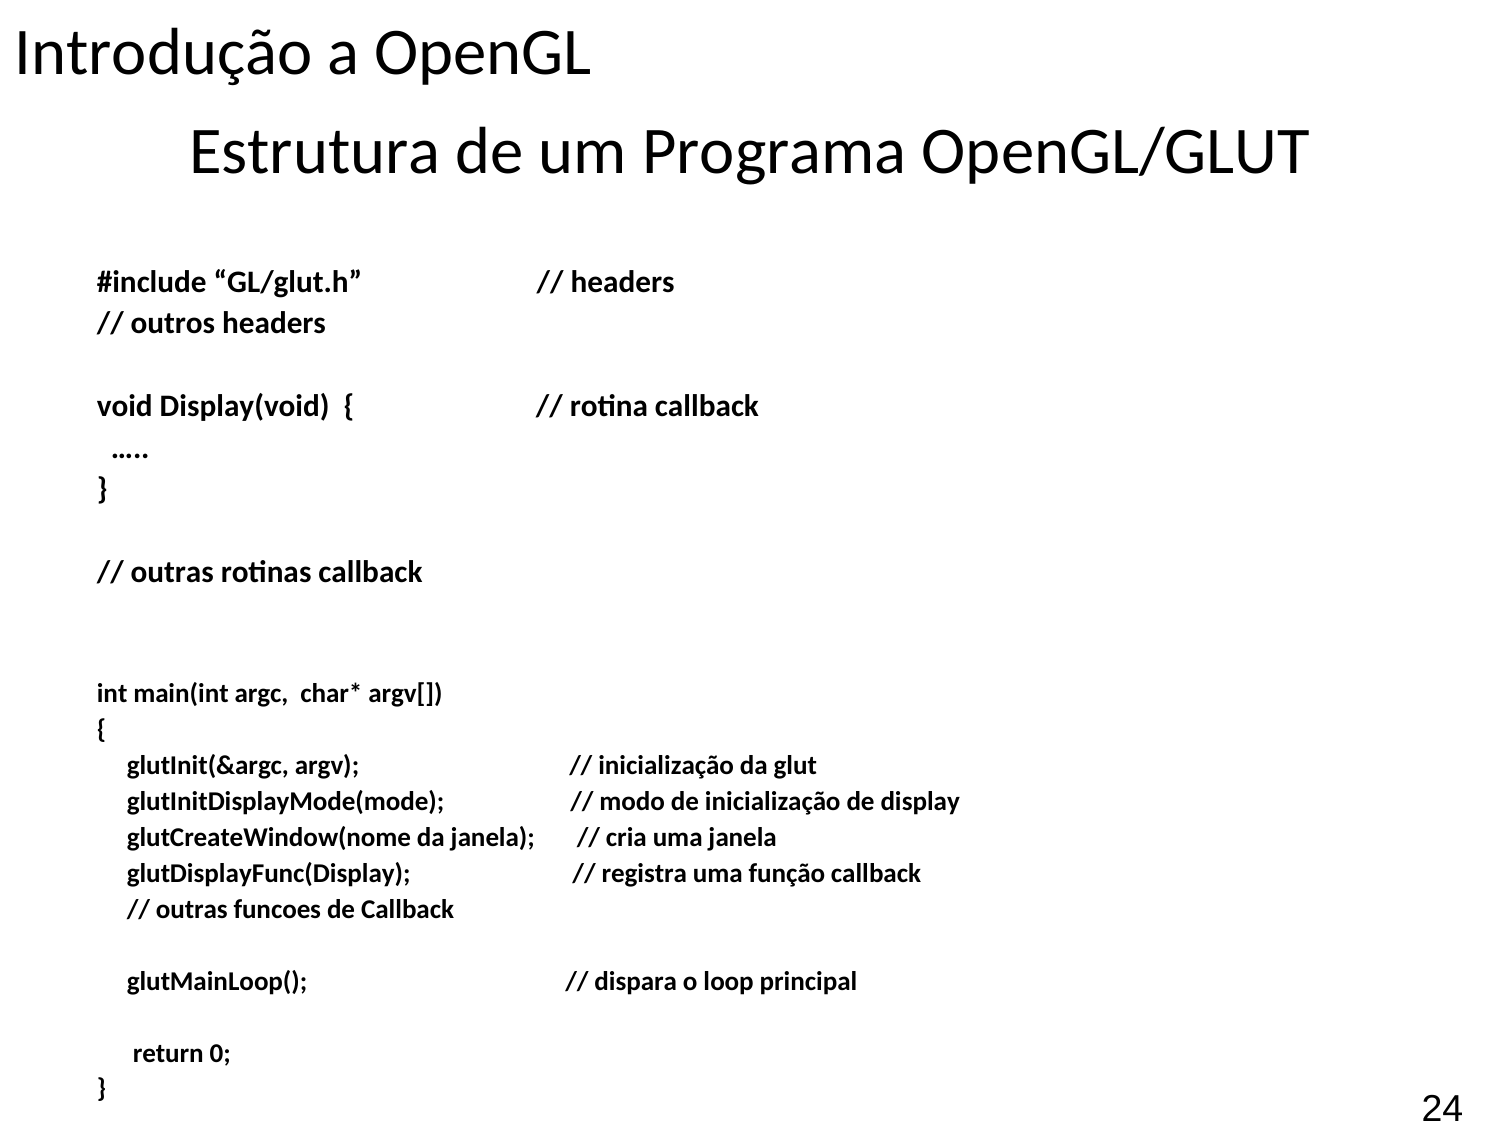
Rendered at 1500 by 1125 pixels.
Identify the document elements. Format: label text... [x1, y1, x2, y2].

text_box #include “GL/glut.h” // headers // outros headers void Display(void) { // rotina callback ….. } // outras rotinas callback int main(int argc, char* argv[]) { glutInit(&argc, argv); // inicialização da glut glutInitDisplayMode(mode); // modo de inicialização de display glutCreateWindow(nome da janela); // cria uma janela glutDisplayFunc(Display); // registra uma função callback // outras funcoes de Callback glutMainLoop(); // dispara o loop principal return 0; } [81, 257, 1231, 1125]
title Estrutura de um Programa OpenGL/GLUT [58, 58, 1442, 234]
text_box Introdução a OpenGL [0, 0, 680, 141]
text_box 24 [1406, 1075, 1479, 1125]
